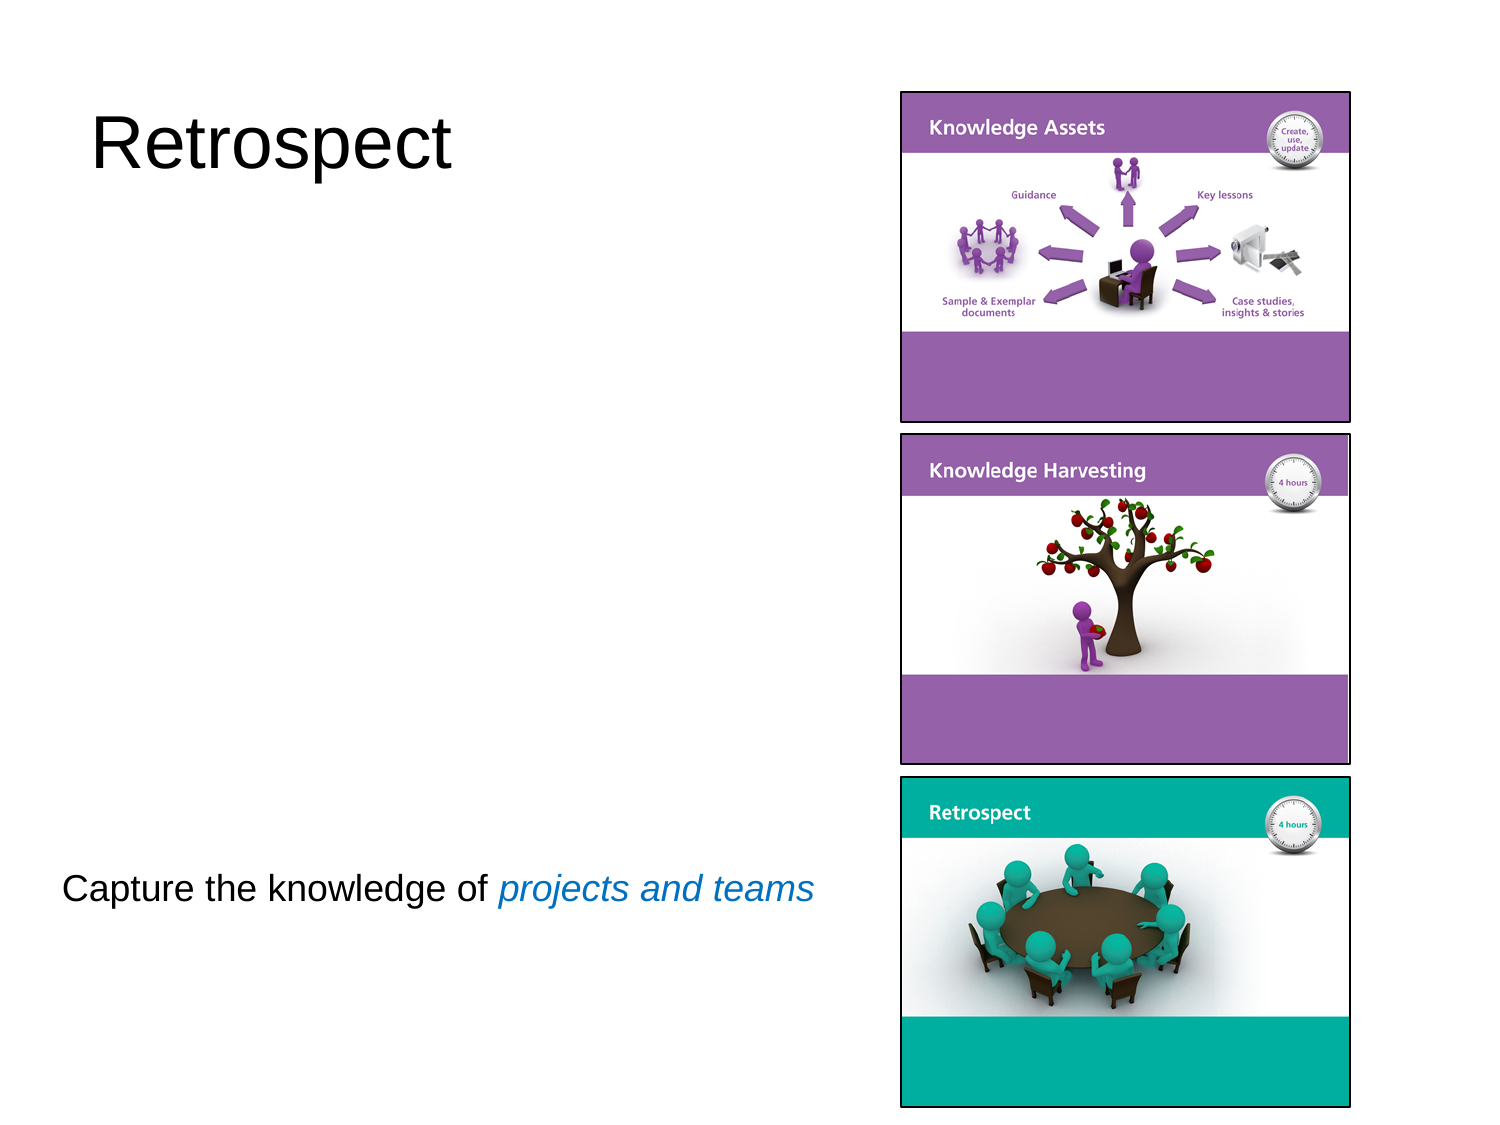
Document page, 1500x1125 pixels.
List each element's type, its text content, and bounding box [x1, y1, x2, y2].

picture [902, 777, 1349, 1106]
picture [902, 435, 1349, 764]
picture [902, 92, 1349, 421]
text_box Capture the knowledge of projects and teams [46, 834, 868, 910]
title Retrospect [75, 45, 1426, 233]
